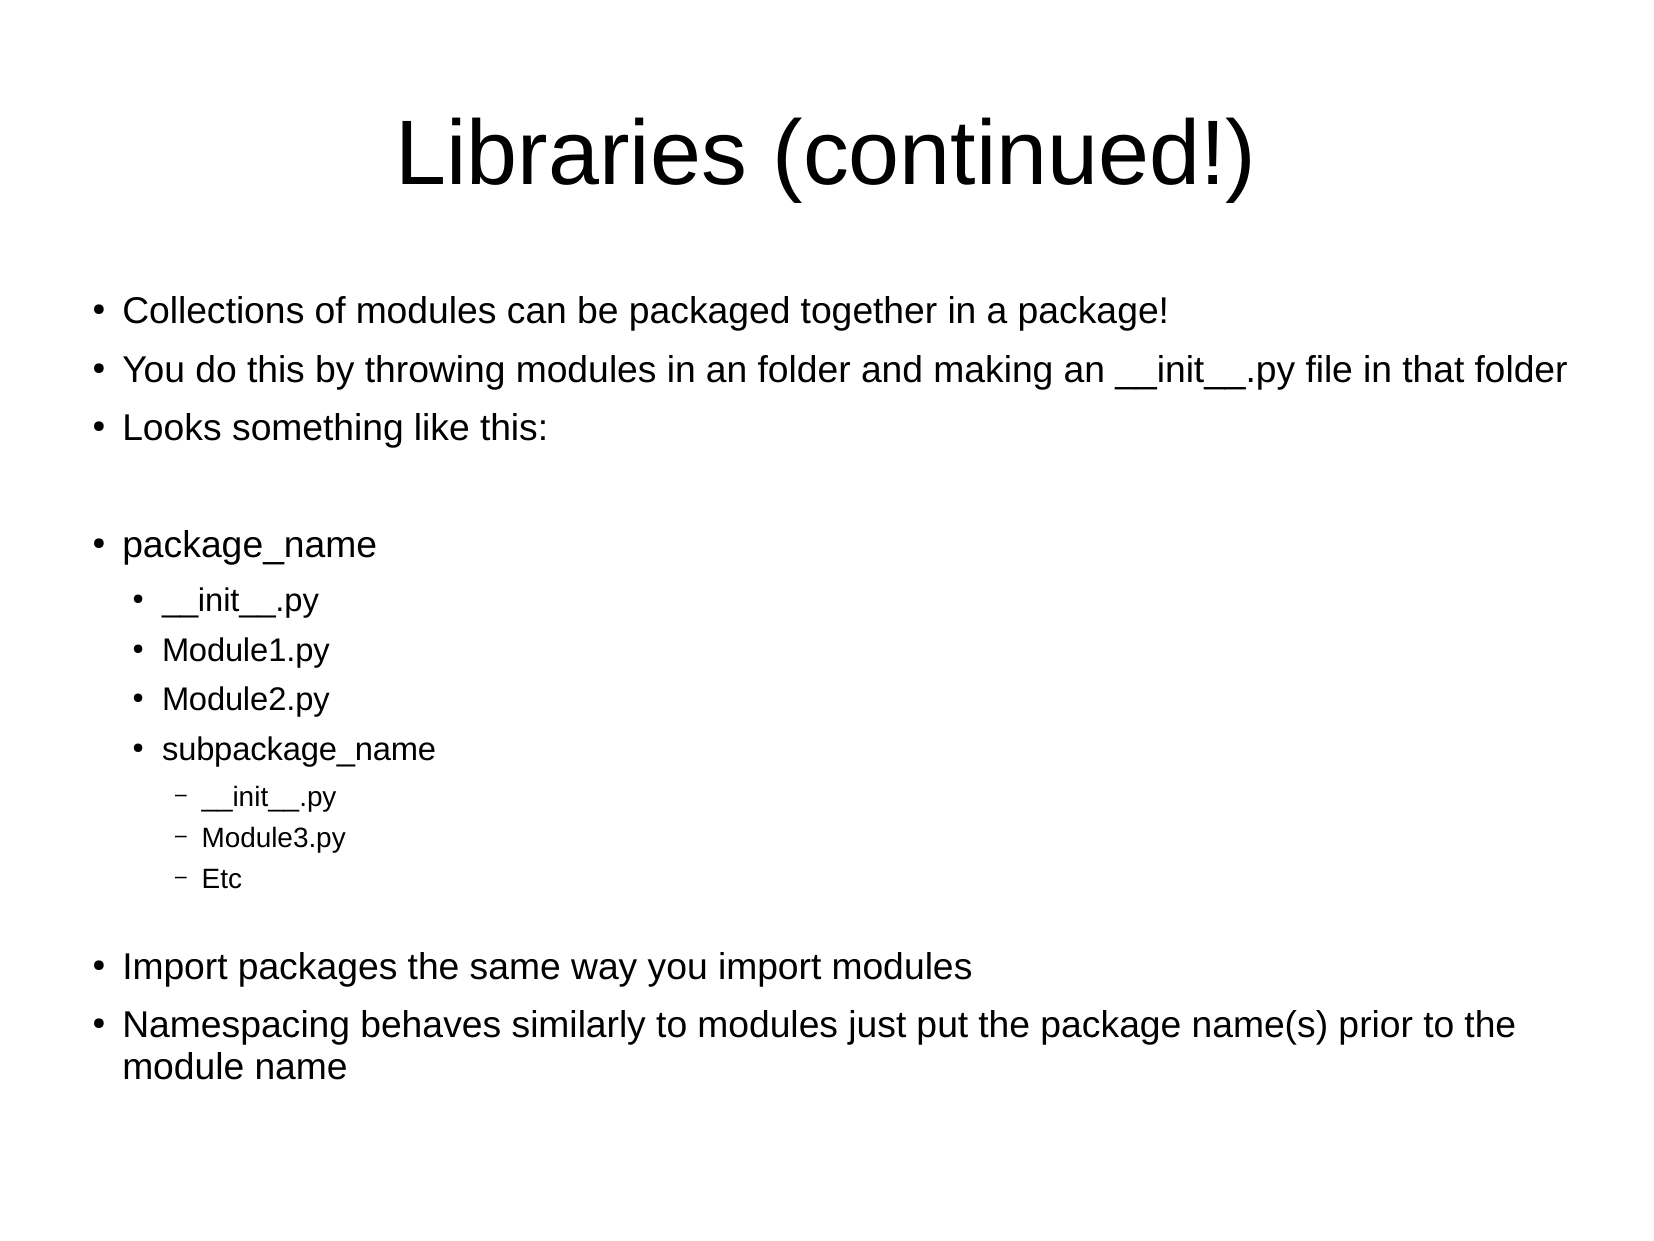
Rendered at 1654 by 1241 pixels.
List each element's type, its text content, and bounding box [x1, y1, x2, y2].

list Collections of modules can be packaged together in a package! You do this by throwing modules in an folder and making an __init__.py file in that folder Looks something like this: package_name __init__.py Module1.py Module2.py subpackage_name __init__.py Module3.py Etc Import packages the same way you import modules Namespacing behaves similarly to modules just put the package name(s) prior to the module name [82, 290, 1571, 1109]
title Libraries (continued!) [82, 49, 1571, 257]
